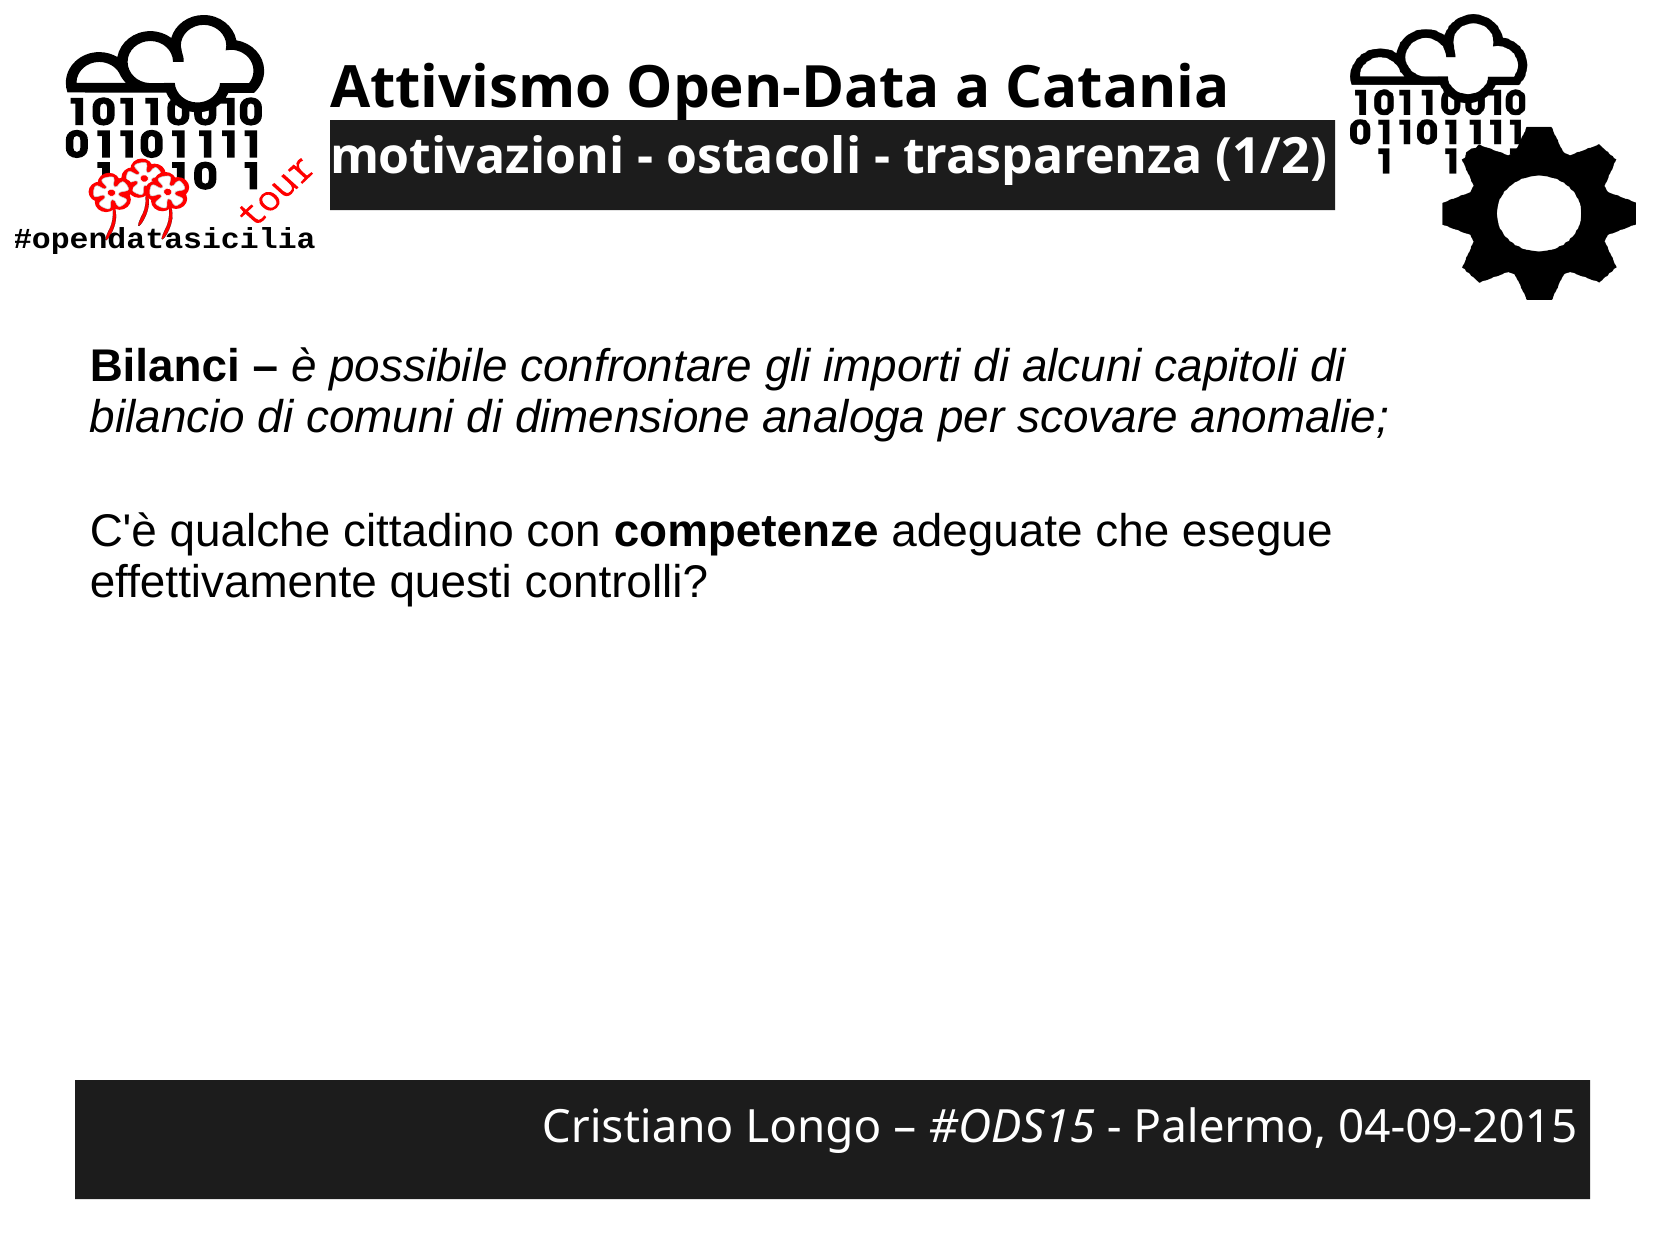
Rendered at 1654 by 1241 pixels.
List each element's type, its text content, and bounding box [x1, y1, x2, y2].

list Attivismo Open-Data a Catania [330, 45, 1321, 120]
text_box Bilanci – è possibile confrontare gli importi di alcuni capitoli di bilancio di comuni di dimensione analoga per scovare anomalie; [75, 332, 1531, 451]
list Cristiano Longo – #ODS15 - Palermo, 04-09-2015 [75, 1080, 1591, 1200]
picture [1350, 14, 1636, 301]
list motivazioni - ostacoli - trasparenza (1/2) [330, 120, 1336, 211]
text_box C'è qualche cittadino con competenze adeguate che esegue effettivamente questi controlli? [75, 497, 1366, 616]
picture [15, 15, 316, 256]
